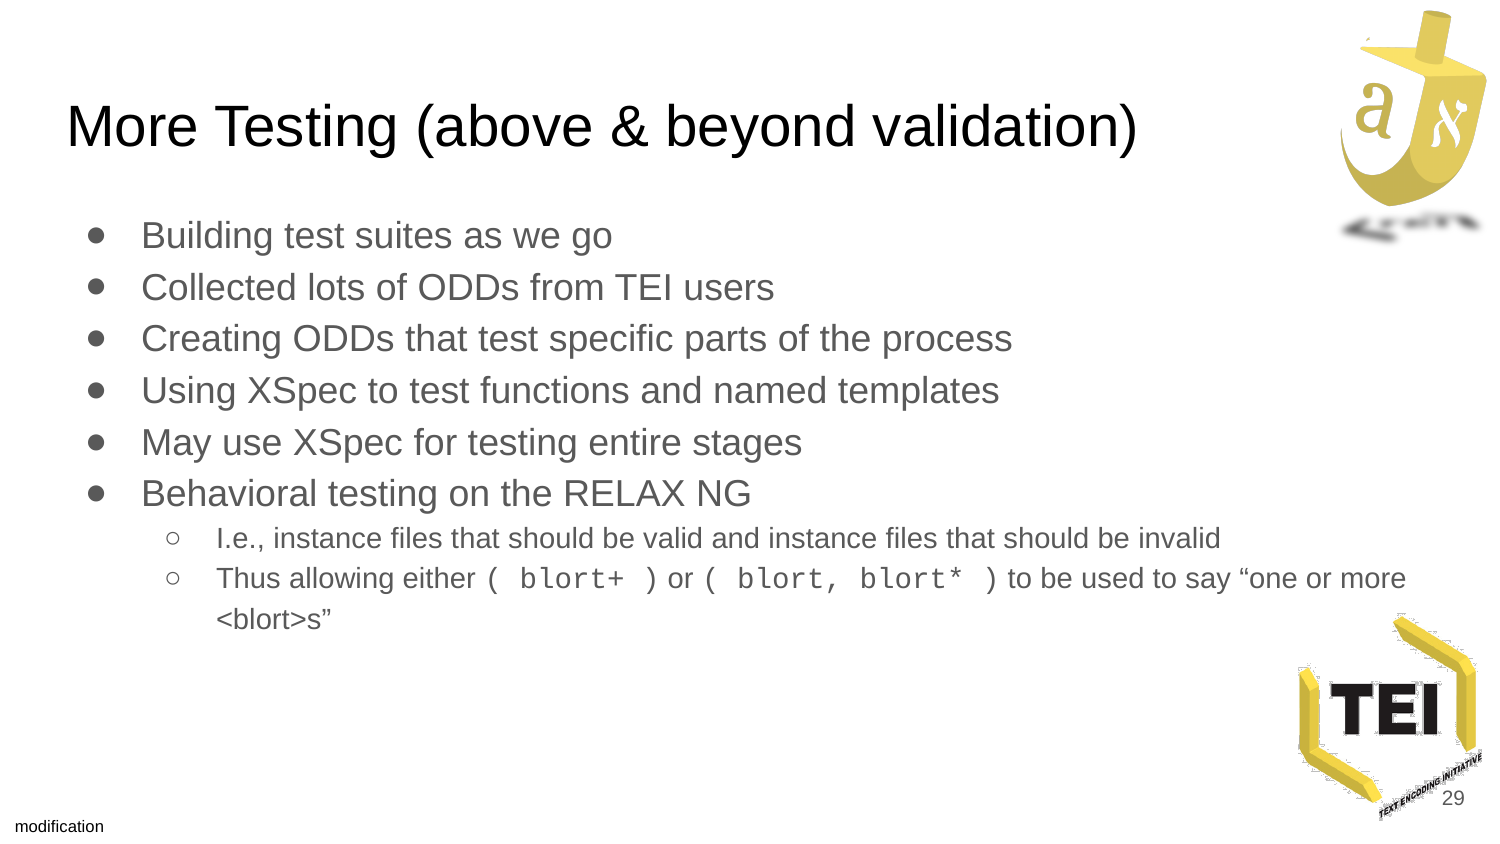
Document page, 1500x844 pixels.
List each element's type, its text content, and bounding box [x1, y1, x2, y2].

picture [1324, 0, 1497, 250]
picture [1275, 604, 1500, 830]
title More Testing (above & beyond validation) [51, 72, 1449, 167]
text_box modification [0, 810, 136, 844]
slide_number <number> [1389, 764, 1480, 830]
list Building test suites as we go Collected lots of ODDs from TEI users Creating ODDs that test specific parts of the process Using XSpec to test functions and named templates May use XSpec for testing entire stages Behavioral testing on the RELAX NG I.e., instance files that should be valid and instance files that should be invalid Thus allowing either ( blort+ ) or ( blort, blort* ) to be used to say “one or more <blort>s” [51, 189, 1449, 750]
